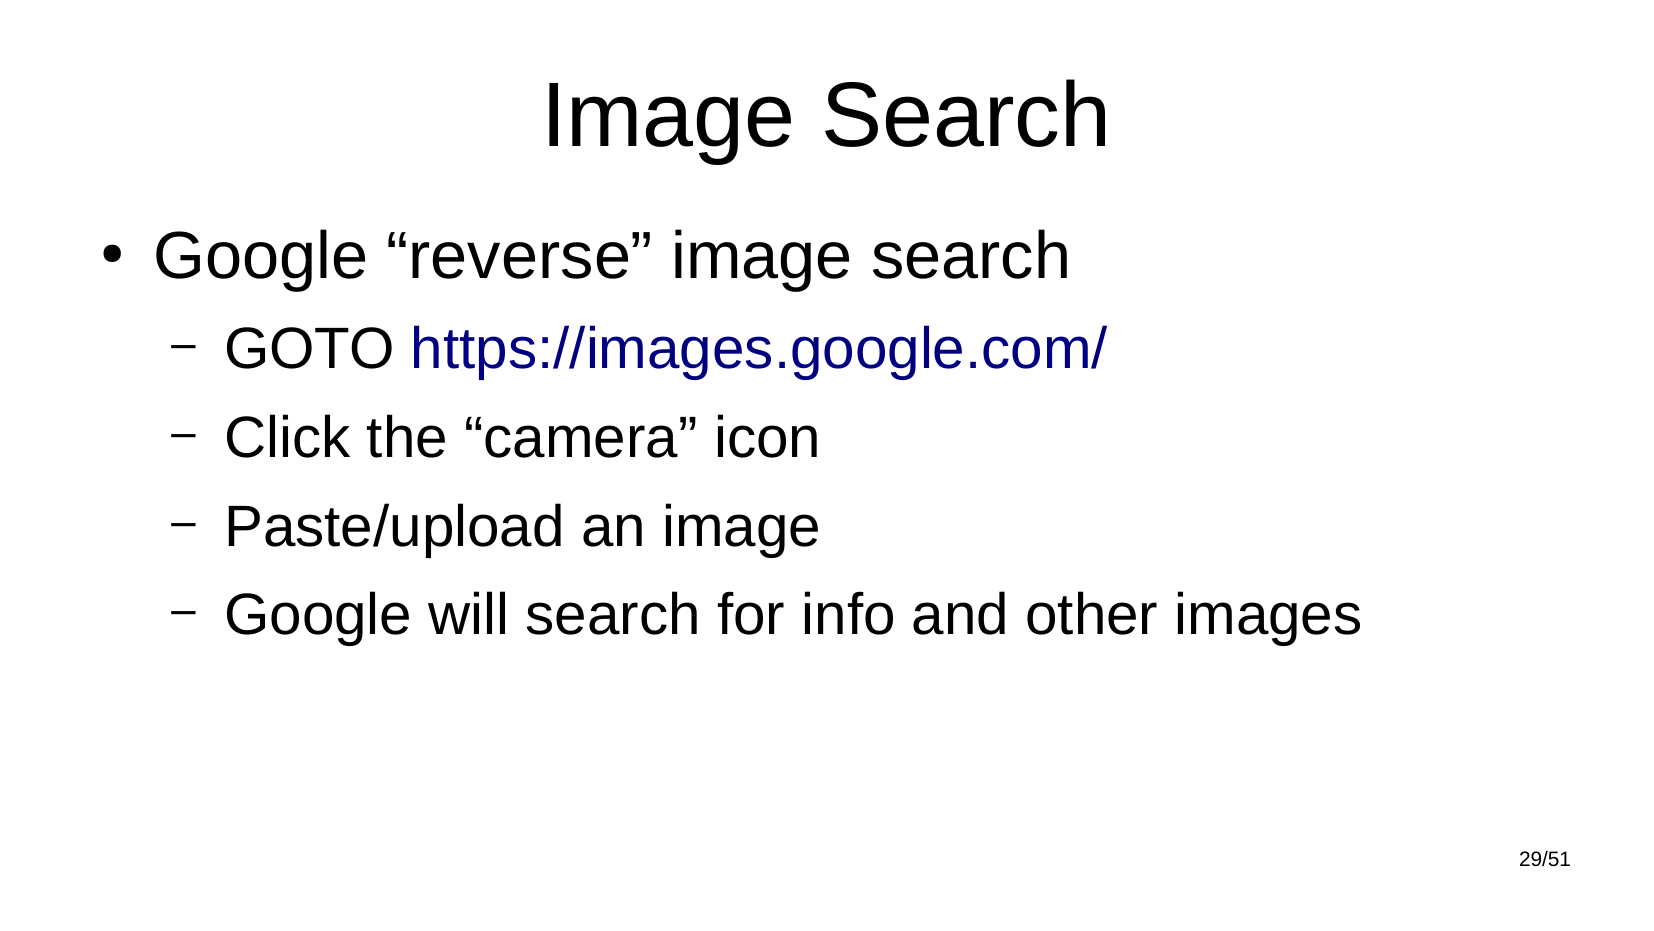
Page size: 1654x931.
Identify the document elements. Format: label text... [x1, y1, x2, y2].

list Google “reverse” image search GOTO https://images.google.com/ Click the “camera” icon Paste/upload an image Google will search for info and other images [82, 217, 1571, 758]
title Image Search [82, 37, 1571, 193]
